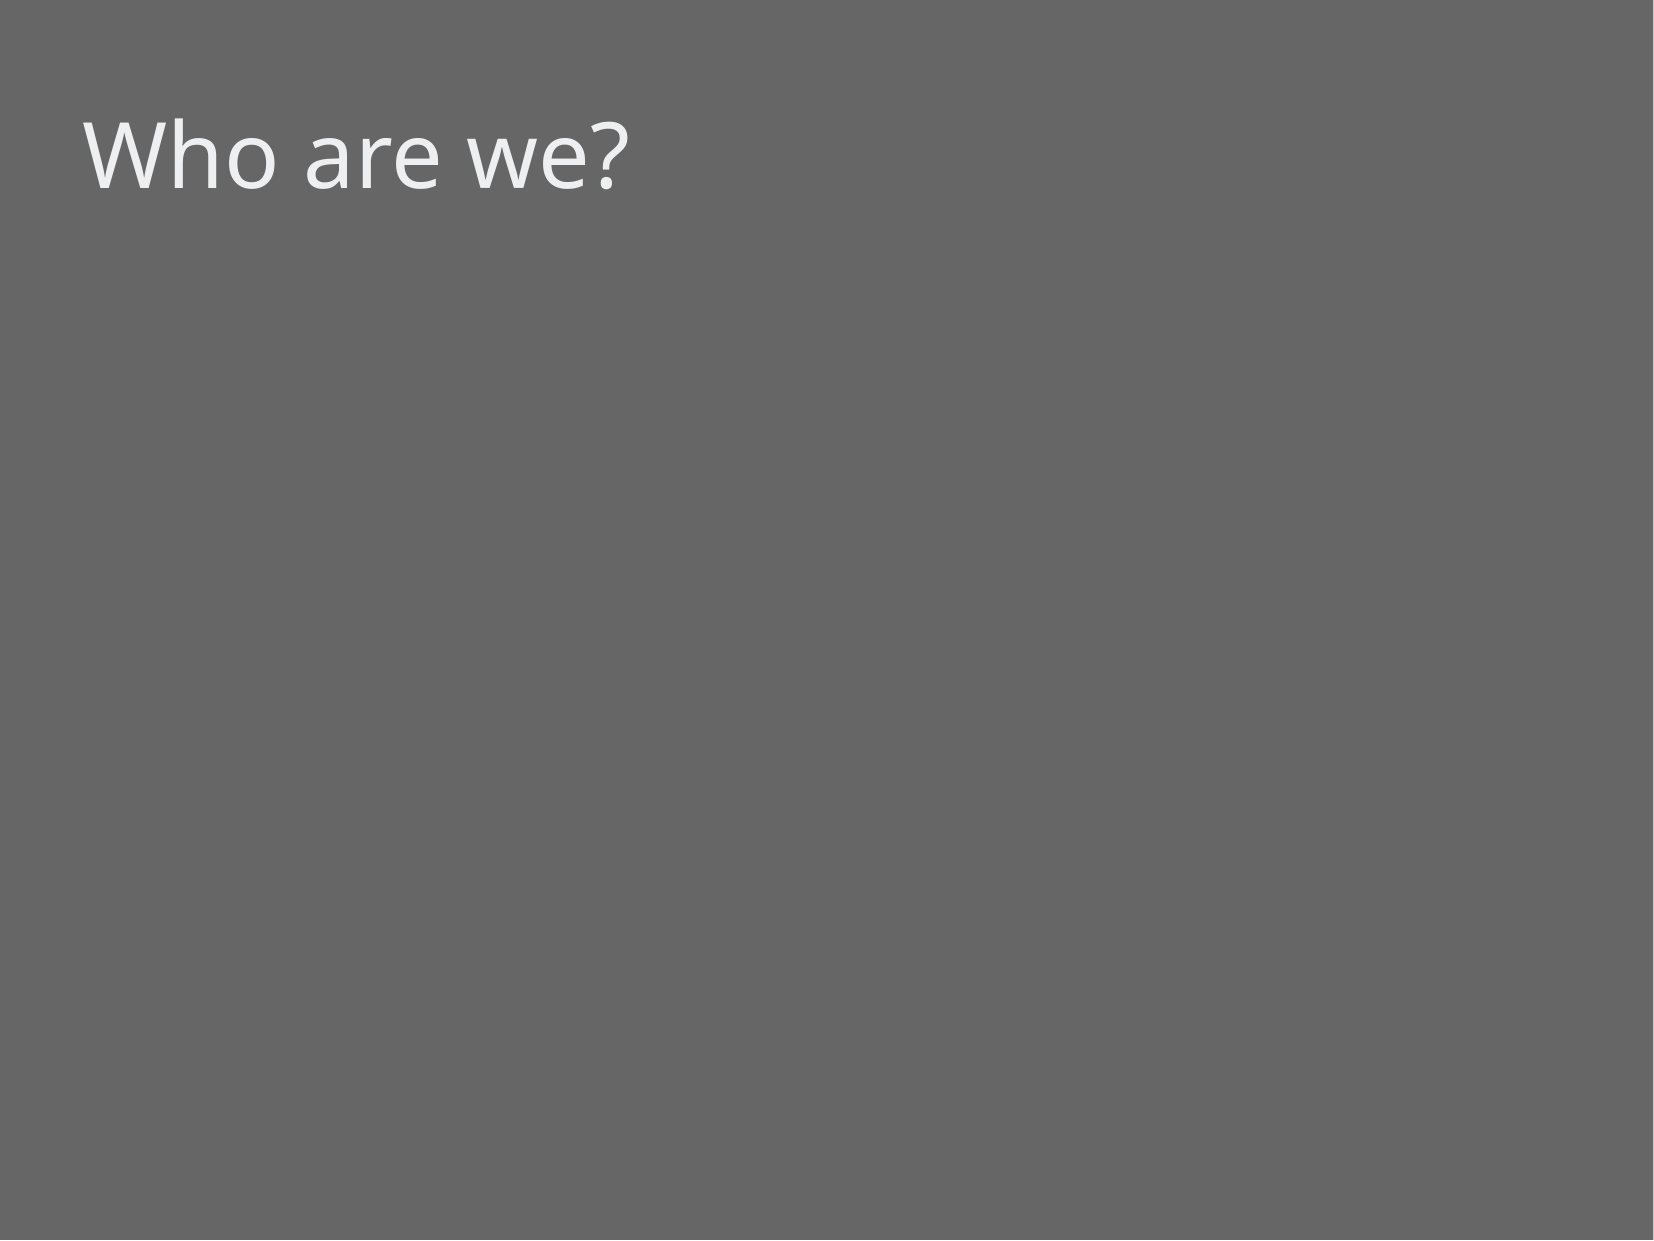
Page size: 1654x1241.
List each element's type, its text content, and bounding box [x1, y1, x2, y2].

title Who are we? [82, 56, 1571, 250]
